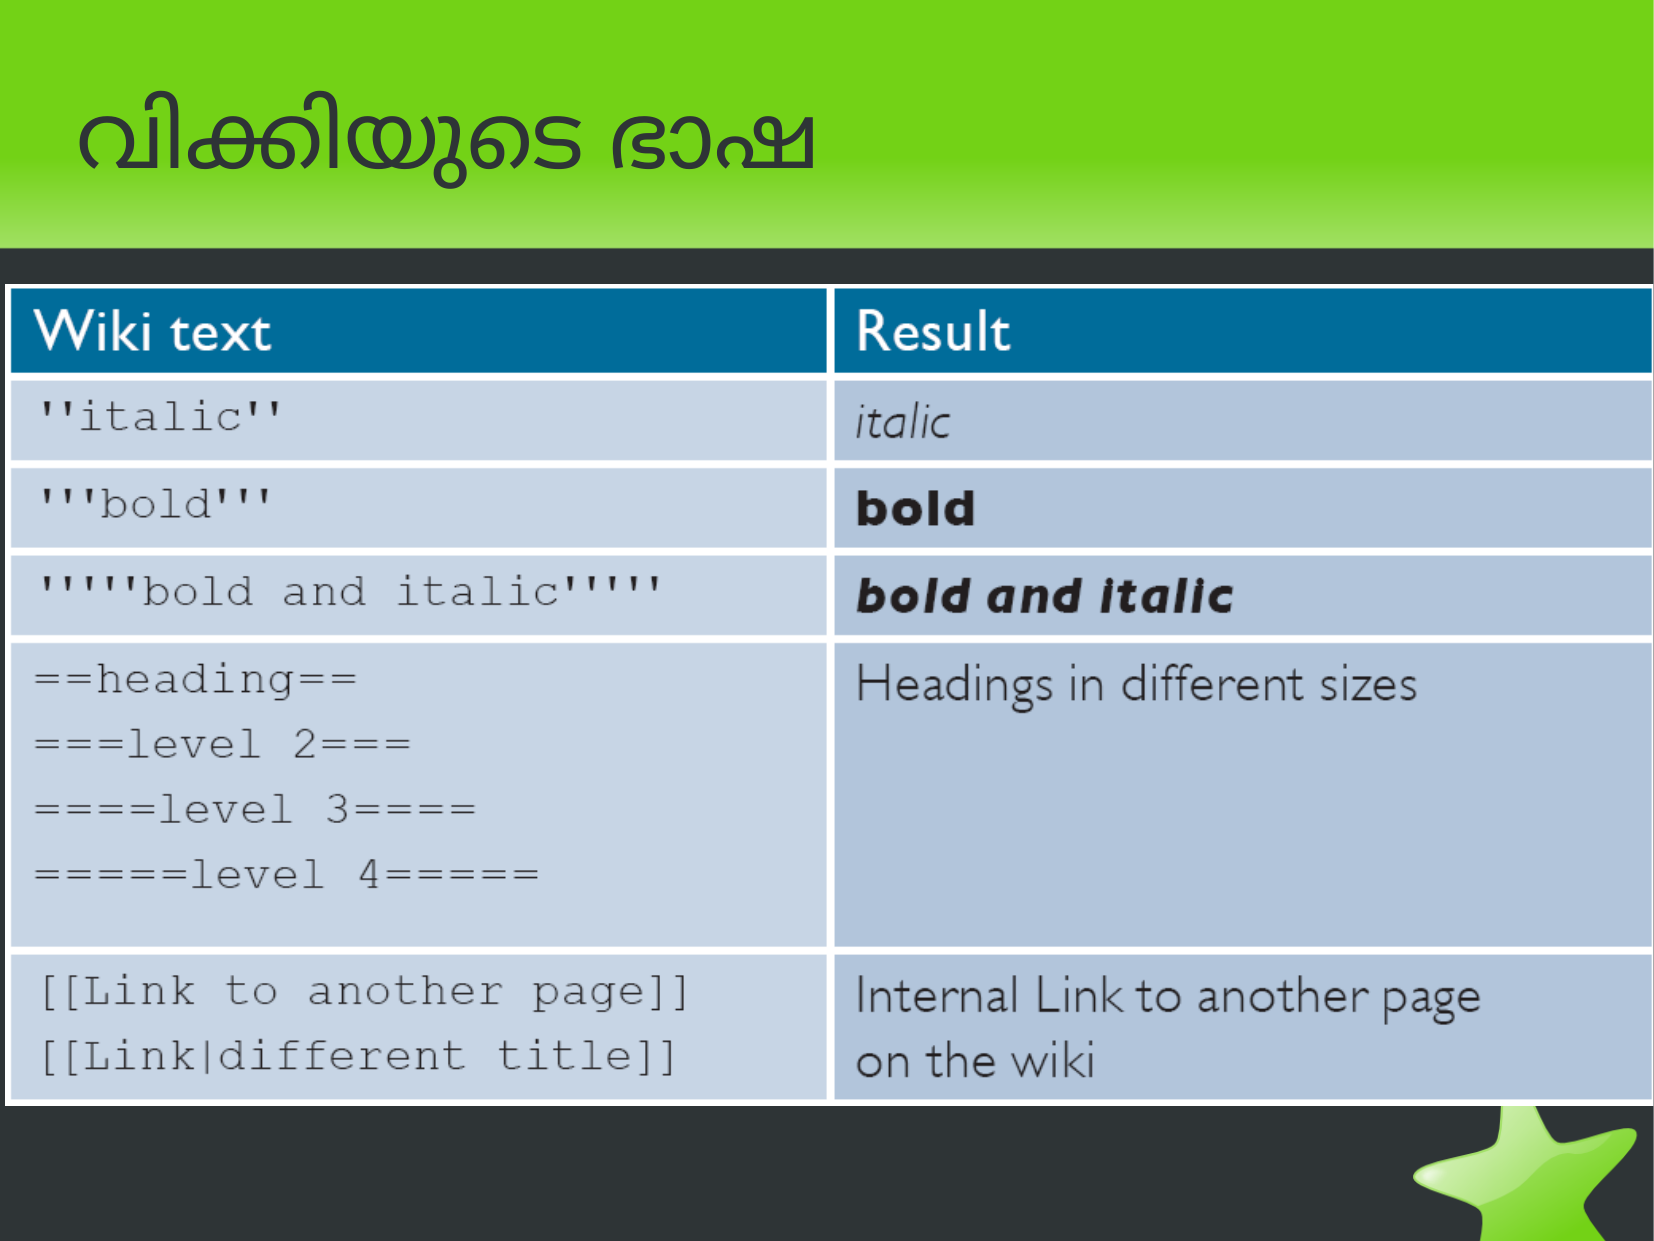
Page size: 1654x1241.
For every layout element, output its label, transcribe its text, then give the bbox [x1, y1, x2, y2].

picture [0, 0, 1654, 1241]
title വിക്കിയുടെ ഭാഷ [76, 36, 1565, 229]
